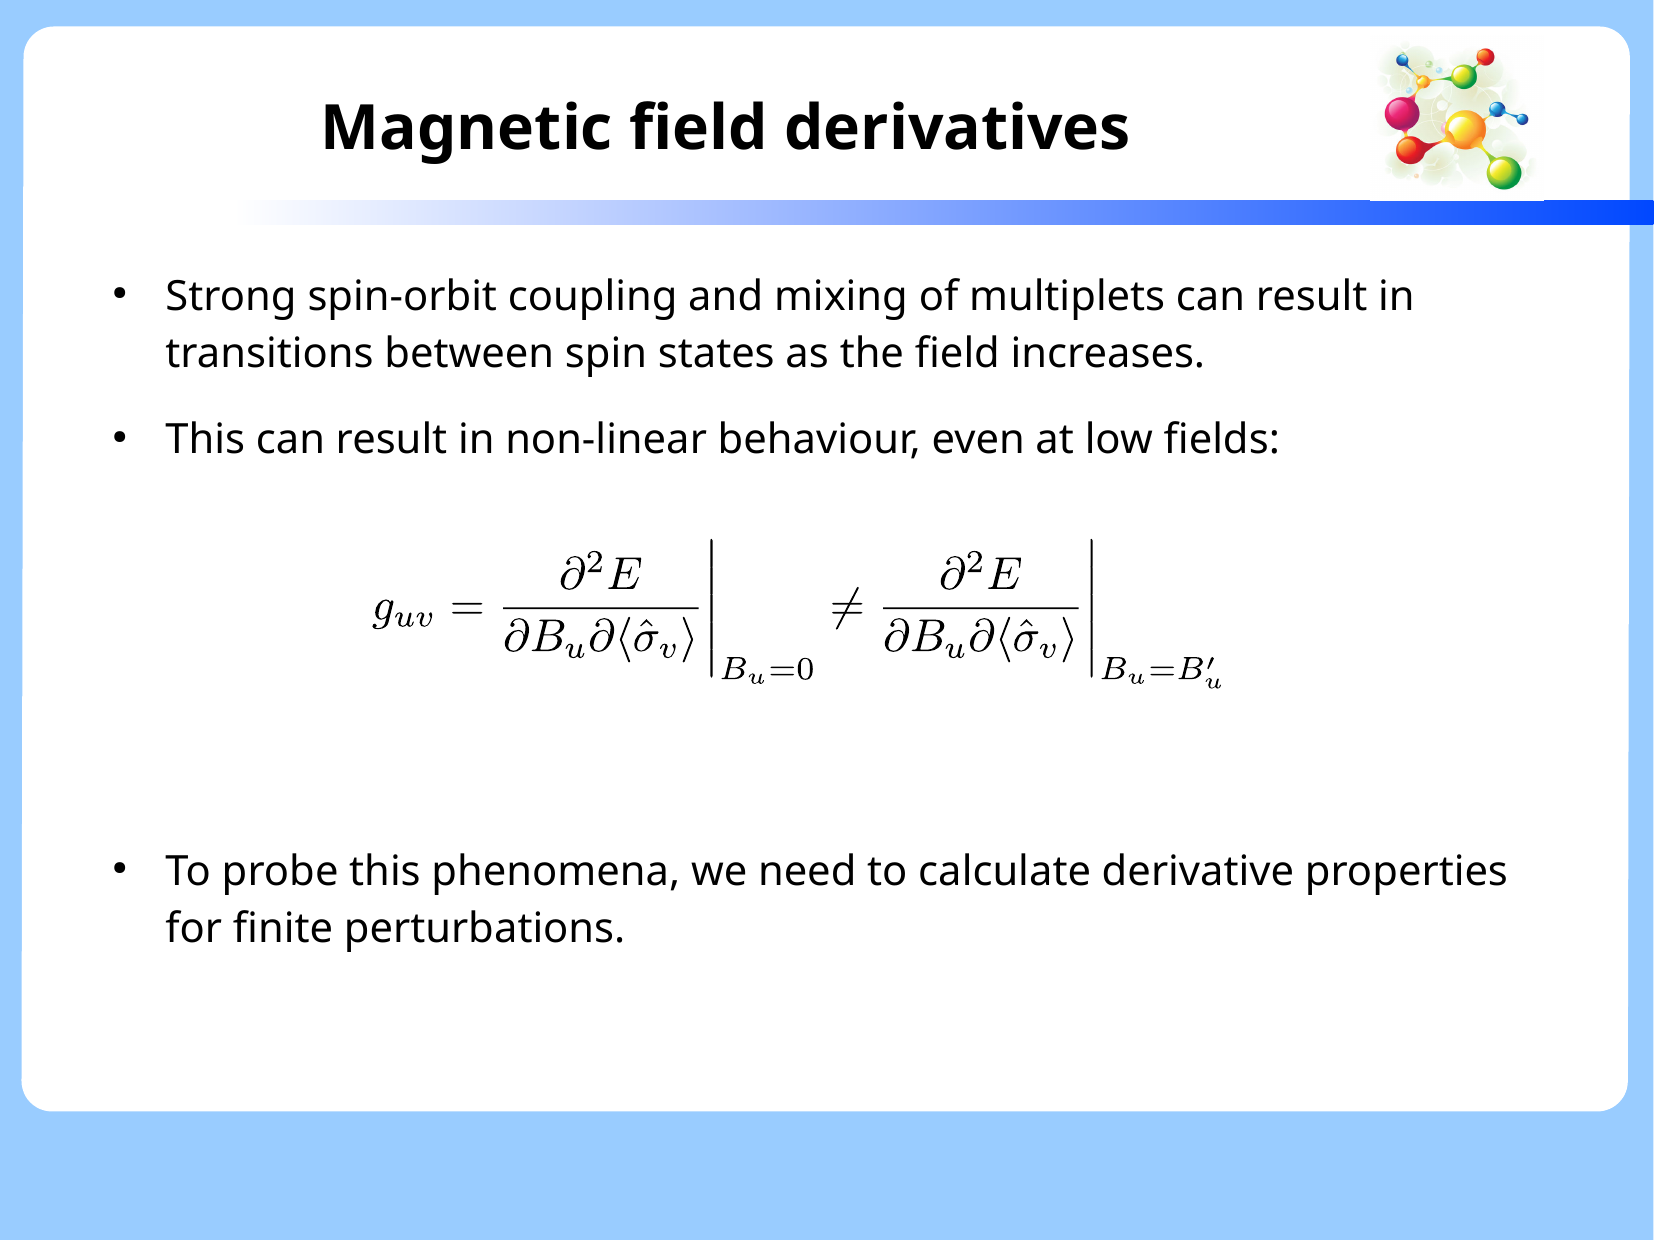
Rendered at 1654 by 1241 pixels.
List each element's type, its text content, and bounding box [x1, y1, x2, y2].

text_box [371, 538, 1223, 689]
picture [1370, 35, 1544, 201]
title Magnetic field derivatives [82, 49, 1370, 201]
list Strong spin-orbit coupling and mixing of multiplets can result in transitions between spin states as the field increases. This can result in non-linear behaviour, even at low fields: To probe this phenomena, we need to calculate derivative properties for finite perturbations. [94, 265, 1569, 1083]
